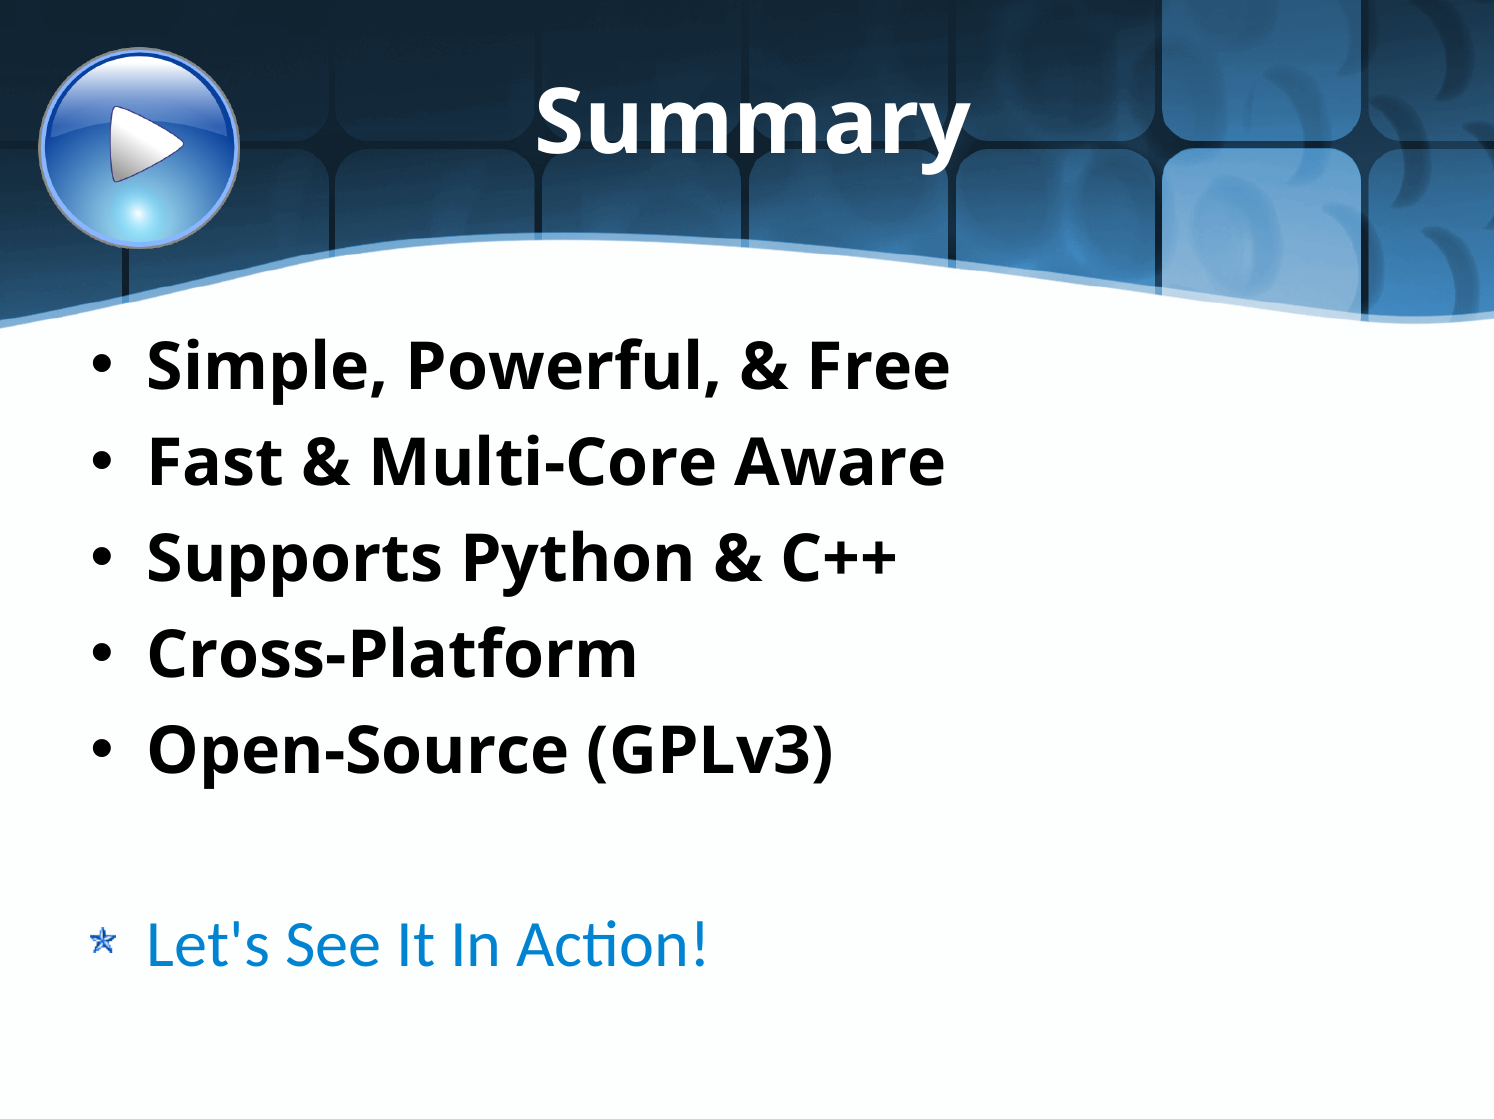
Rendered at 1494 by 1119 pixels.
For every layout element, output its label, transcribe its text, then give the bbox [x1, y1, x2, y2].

list Simple, Powerful, & Free Fast & Multi-Core Aware Supports Python & C++ Cross-Platform Open-Source (GPLv3) Let's See It In Action! [75, 315, 1420, 1097]
picture [0, 0, 1494, 1119]
title Summary [80, 23, 1426, 211]
